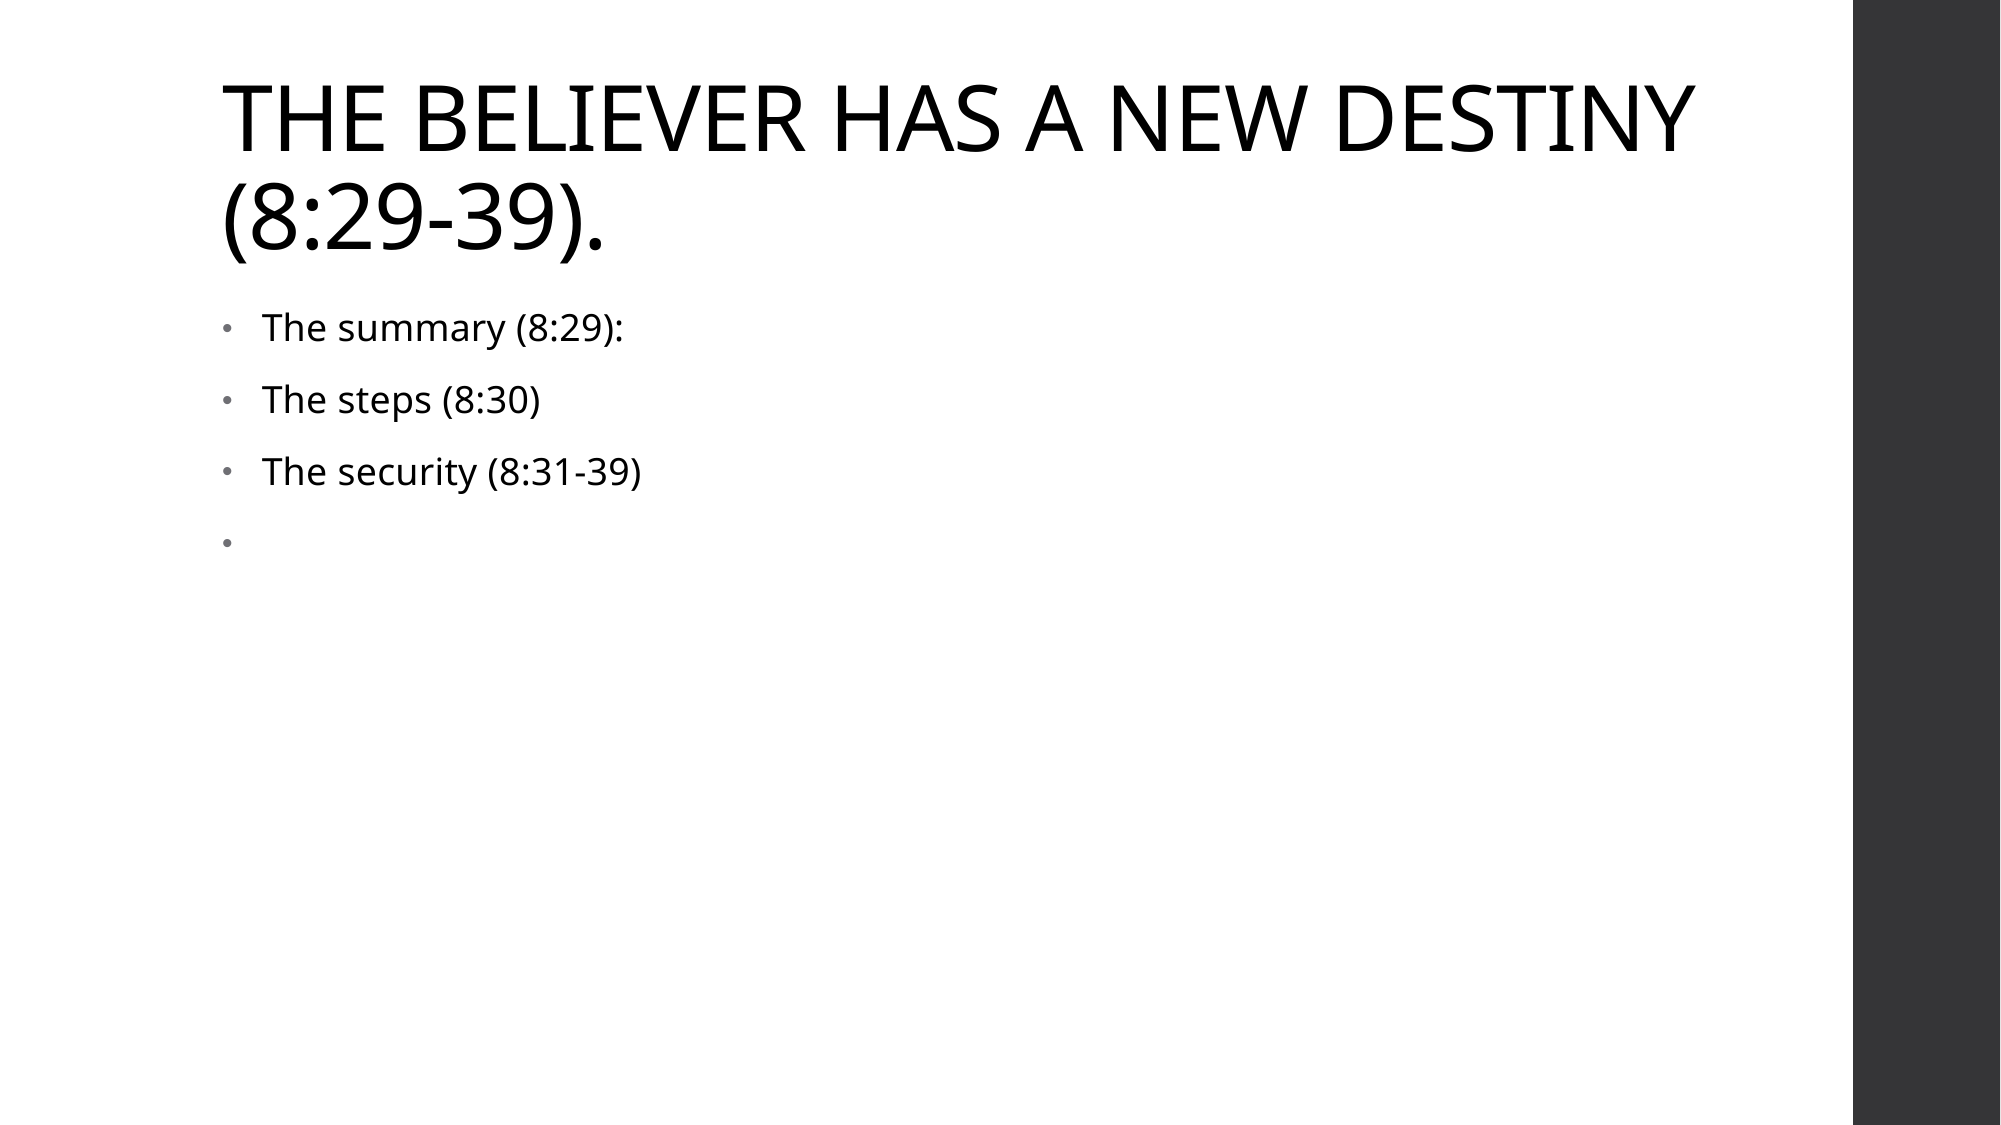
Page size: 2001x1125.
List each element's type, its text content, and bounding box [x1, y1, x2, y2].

title THE BELIEVER HAS A NEW DESTINY (8:29-39). [206, 60, 1797, 278]
list The summary (8:29): The steps (8:30) The security (8:31-39) [206, 299, 1617, 1014]
